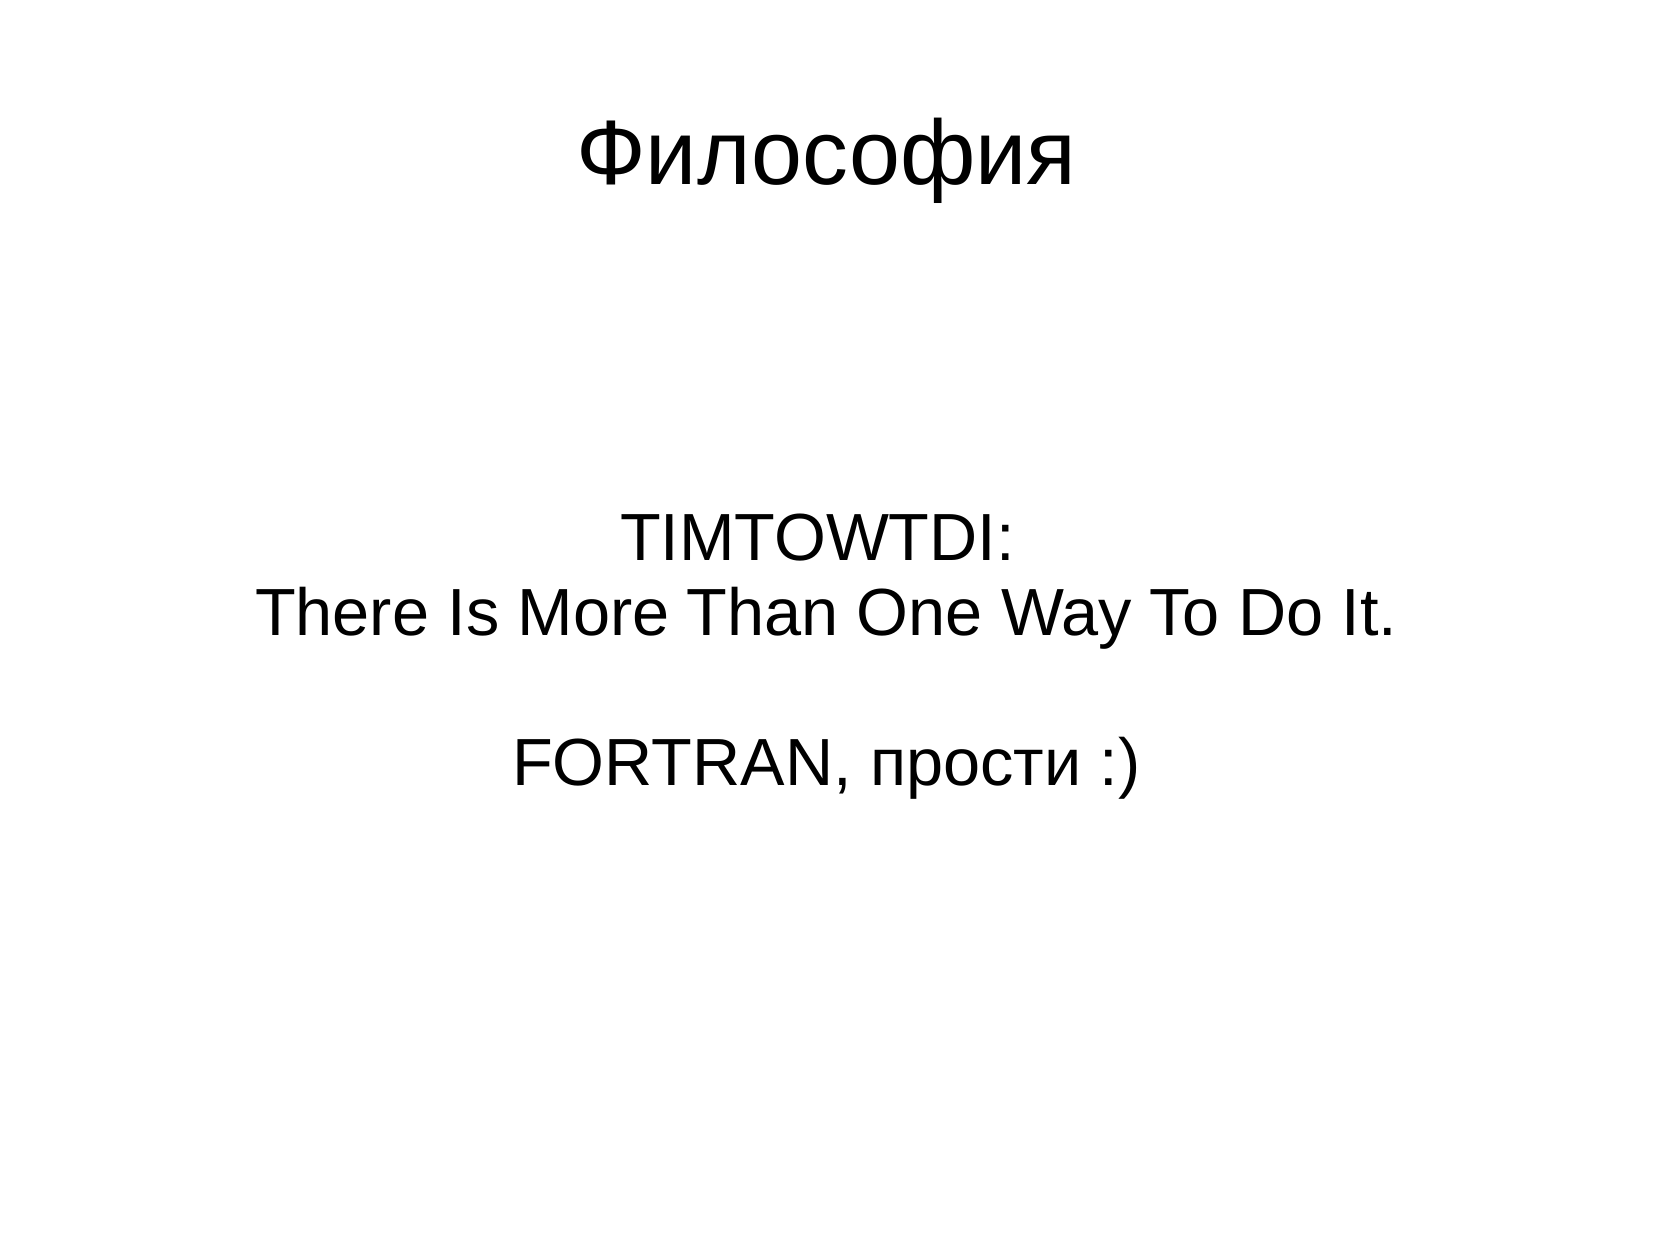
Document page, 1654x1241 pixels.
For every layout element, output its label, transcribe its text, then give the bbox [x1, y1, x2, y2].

subtitle TIMTOWTDI: There Is More Than One Way To Do It. FORTRAN, прости :) [82, 290, 1571, 1010]
title Философия [82, 49, 1571, 257]
